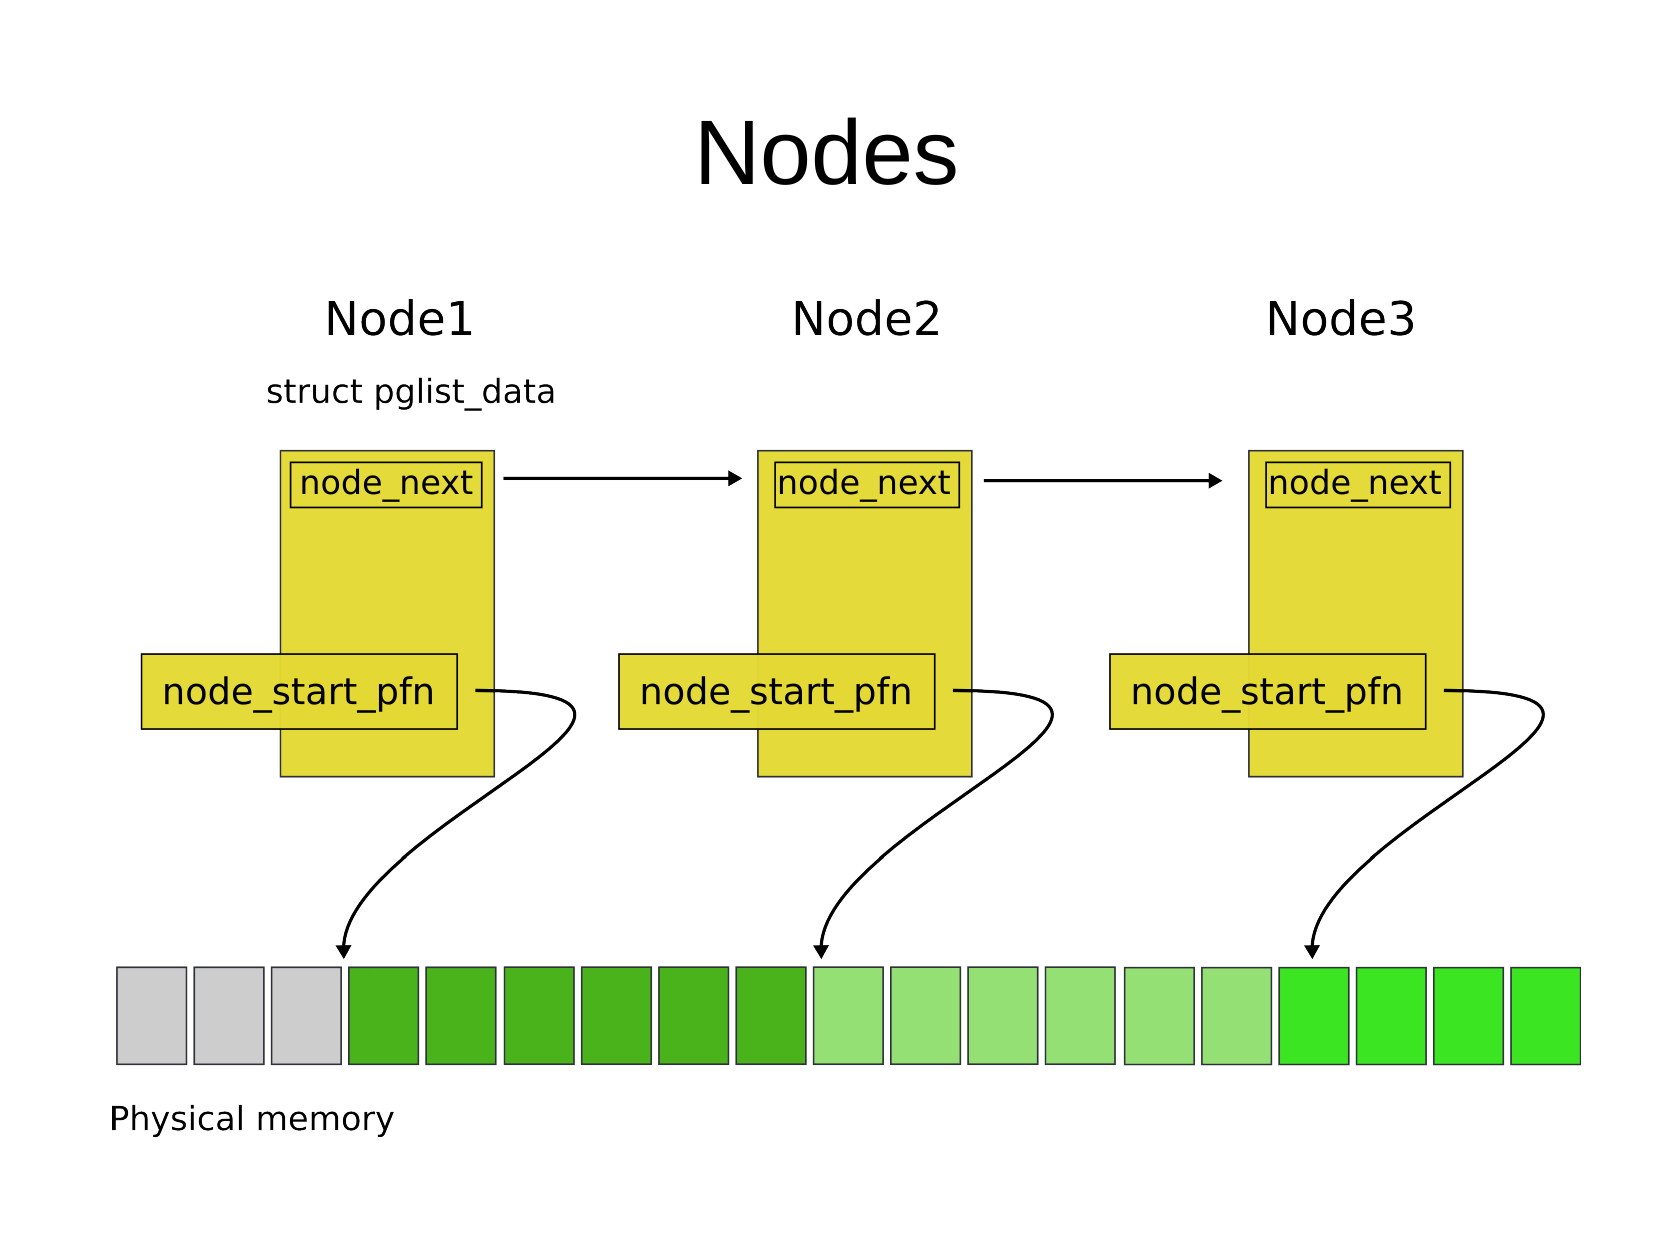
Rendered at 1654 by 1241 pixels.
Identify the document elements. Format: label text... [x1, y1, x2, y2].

picture [112, 299, 1581, 1137]
title Nodes [82, 49, 1571, 257]
